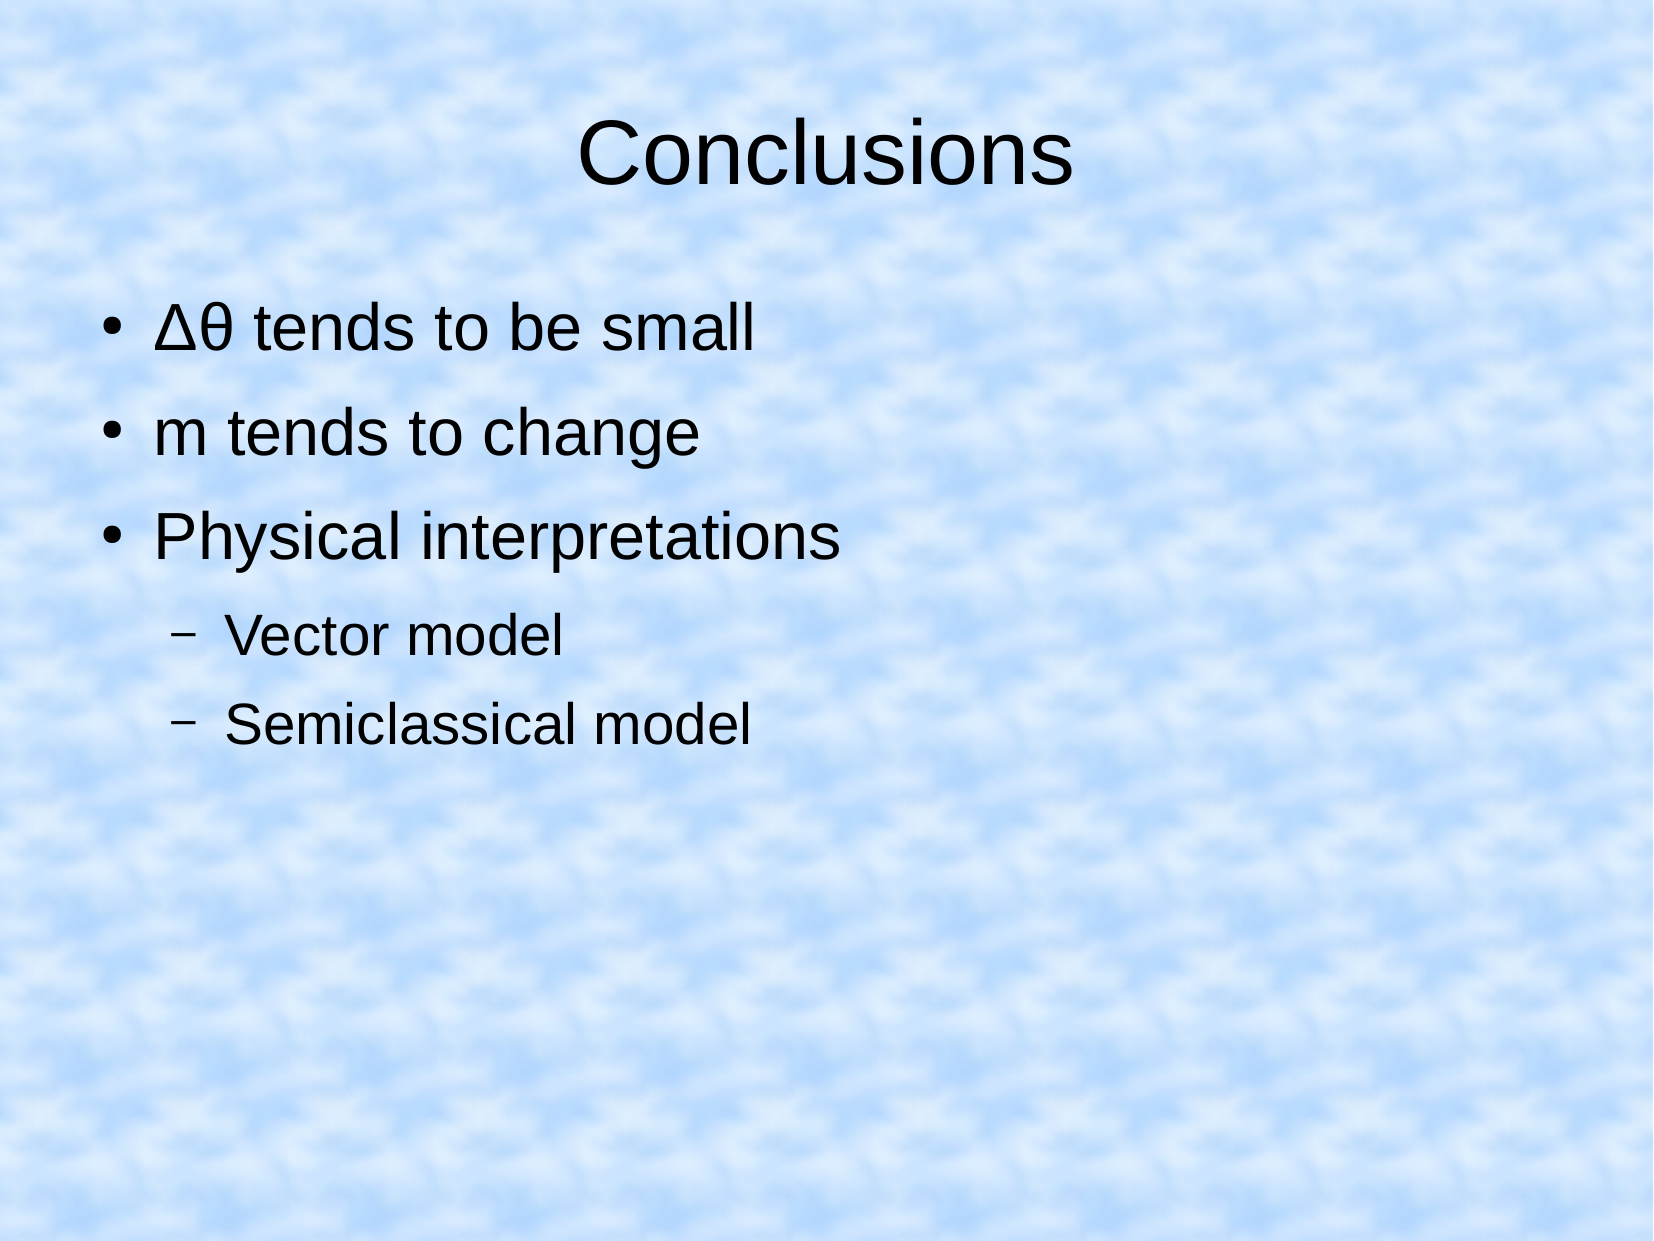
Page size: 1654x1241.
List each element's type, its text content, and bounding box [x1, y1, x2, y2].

picture [0, 0, 1654, 1241]
list Δθ tends to be small m tends to change Physical interpretations Vector model Semiclassical model [82, 290, 1571, 1201]
title Conclusions [82, 49, 1571, 257]
